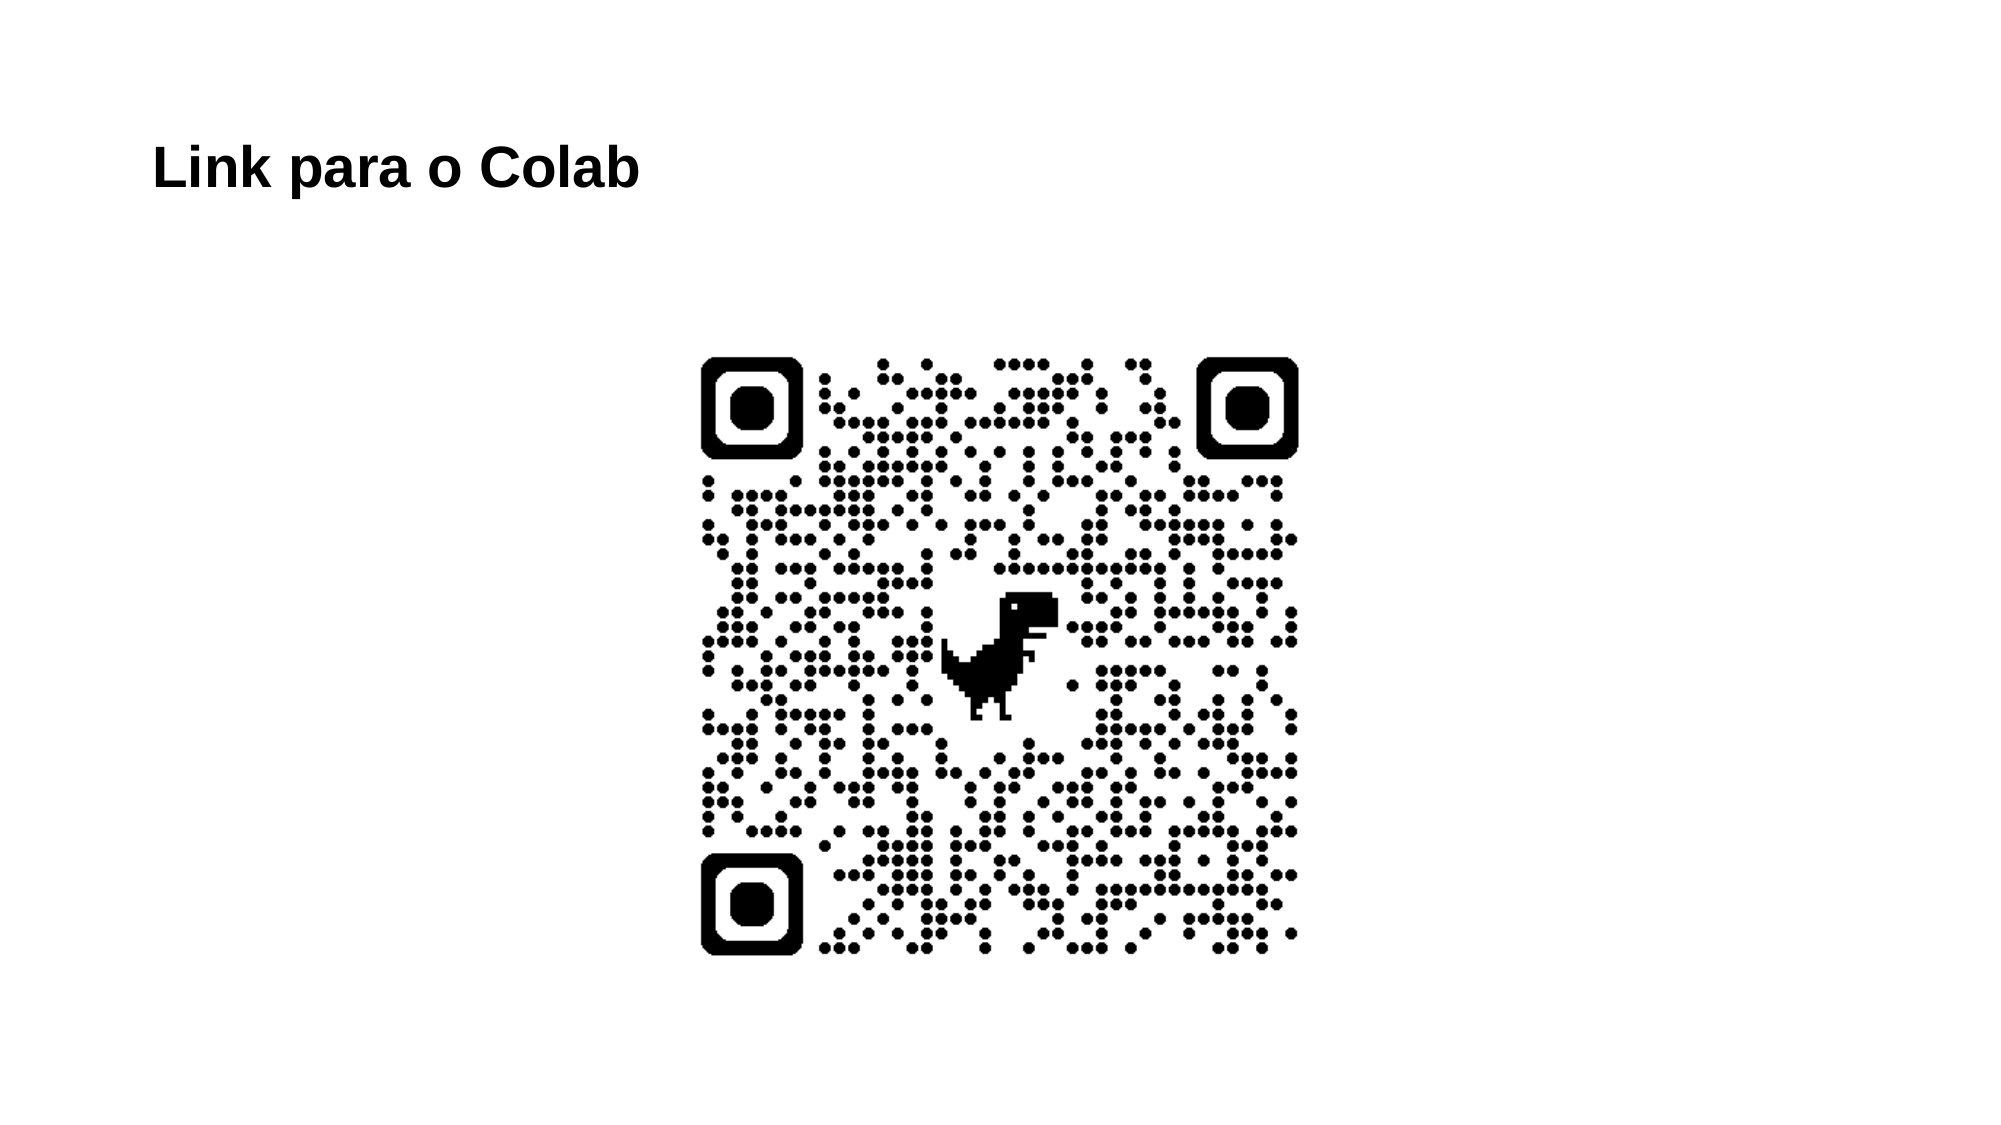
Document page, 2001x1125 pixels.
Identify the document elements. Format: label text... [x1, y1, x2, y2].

picture [658, 299, 1336, 1014]
title Link para o Colab [137, 59, 1863, 278]
